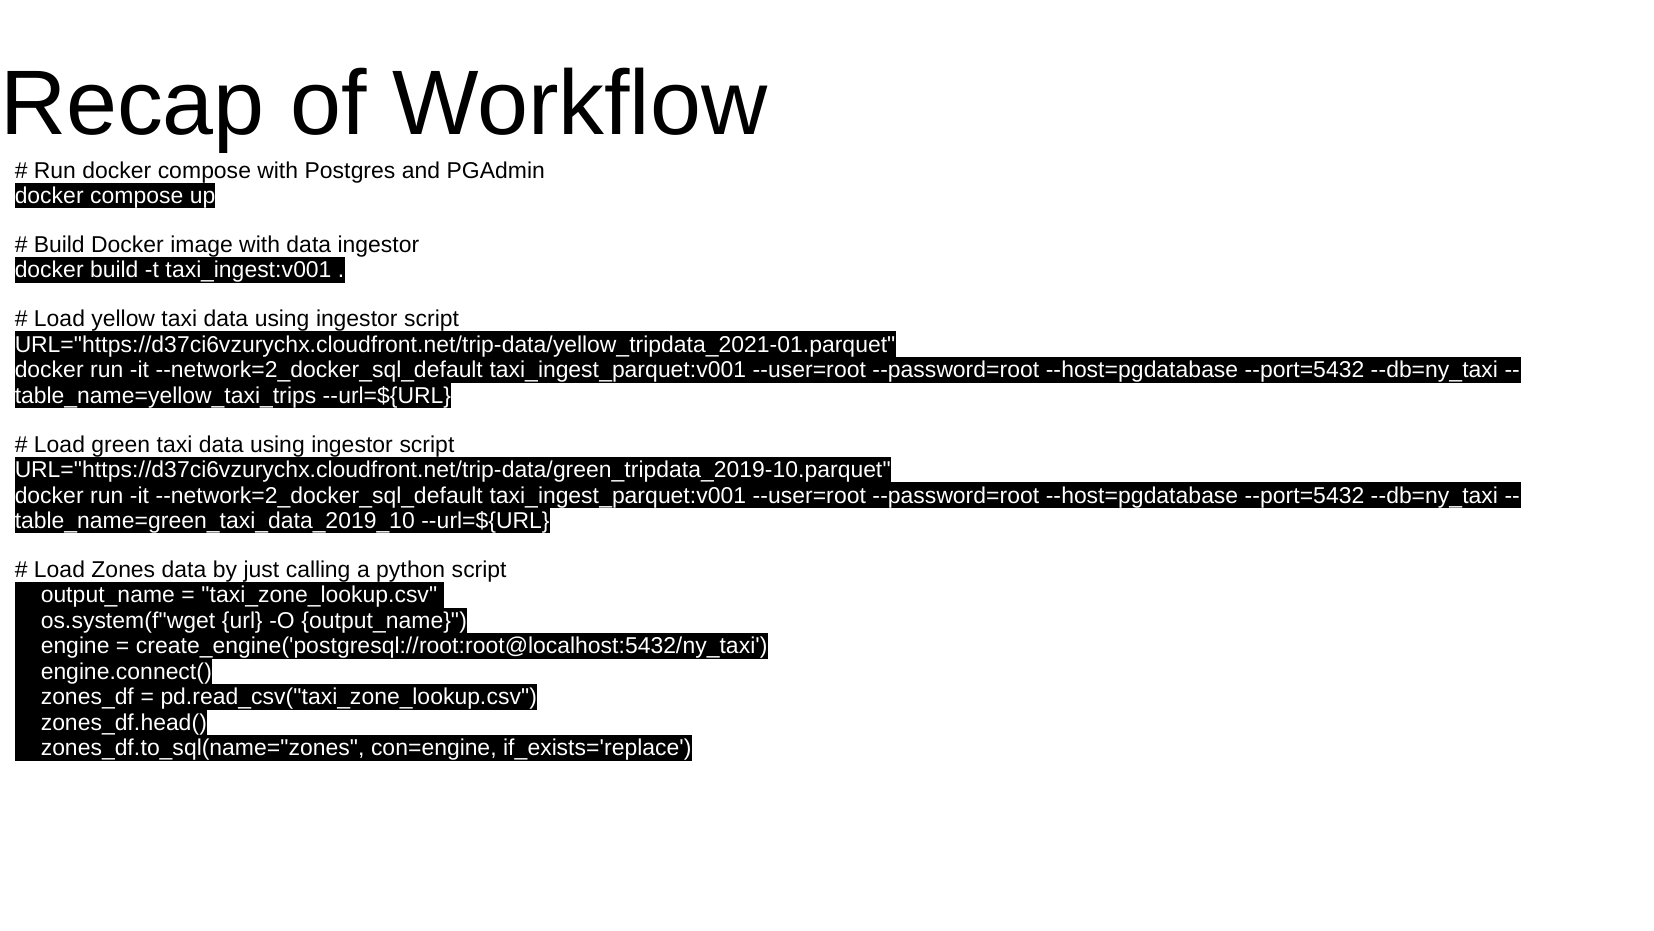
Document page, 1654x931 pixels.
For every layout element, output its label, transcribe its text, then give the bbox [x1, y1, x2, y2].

text_box # Run docker compose with Postgres and PGAdmin docker compose up # Build Docker image with data ingestor docker build -t taxi_ingest:v001 . # Load yellow taxi data using ingestor script URL="https://d37ci6vzurychx.cloudfront.net/trip-data/yellow_tripdata_2021-01.parquet" docker run -it --network=2_docker_sql_default taxi_ingest_parquet:v001 --user=root --password=root --host=pgdatabase --port=5432 --db=ny_taxi --table_name=yellow_taxi_trips --url=${URL} # Load green taxi data using ingestor script URL="https://d37ci6vzurychx.cloudfront.net/trip-data/green_tripdata_2019-10.parquet" docker run -it --network=2_docker_sql_default taxi_ingest_parquet:v001 --user=root --password=root --host=pgdatabase --port=5432 --db=ny_taxi --table_name=green_taxi_data_2019_10 --url=${URL} # Load Zones data by just calling a python script output_name = "taxi_zone_lookup.csv" os.system(f"wget {url} -O {output_name}") engine = create_engine('postgresql://root:root@localhost:5432/ny_taxi') engine.connect() zones_df = pd.read_csv("taxi_zone_lookup.csv") zones_df.head() zones_df.to_sql(name="zones", con=engine, if_exists='replace') [0, 150, 1654, 826]
title Recap of Workflow [0, 0, 1463, 206]
